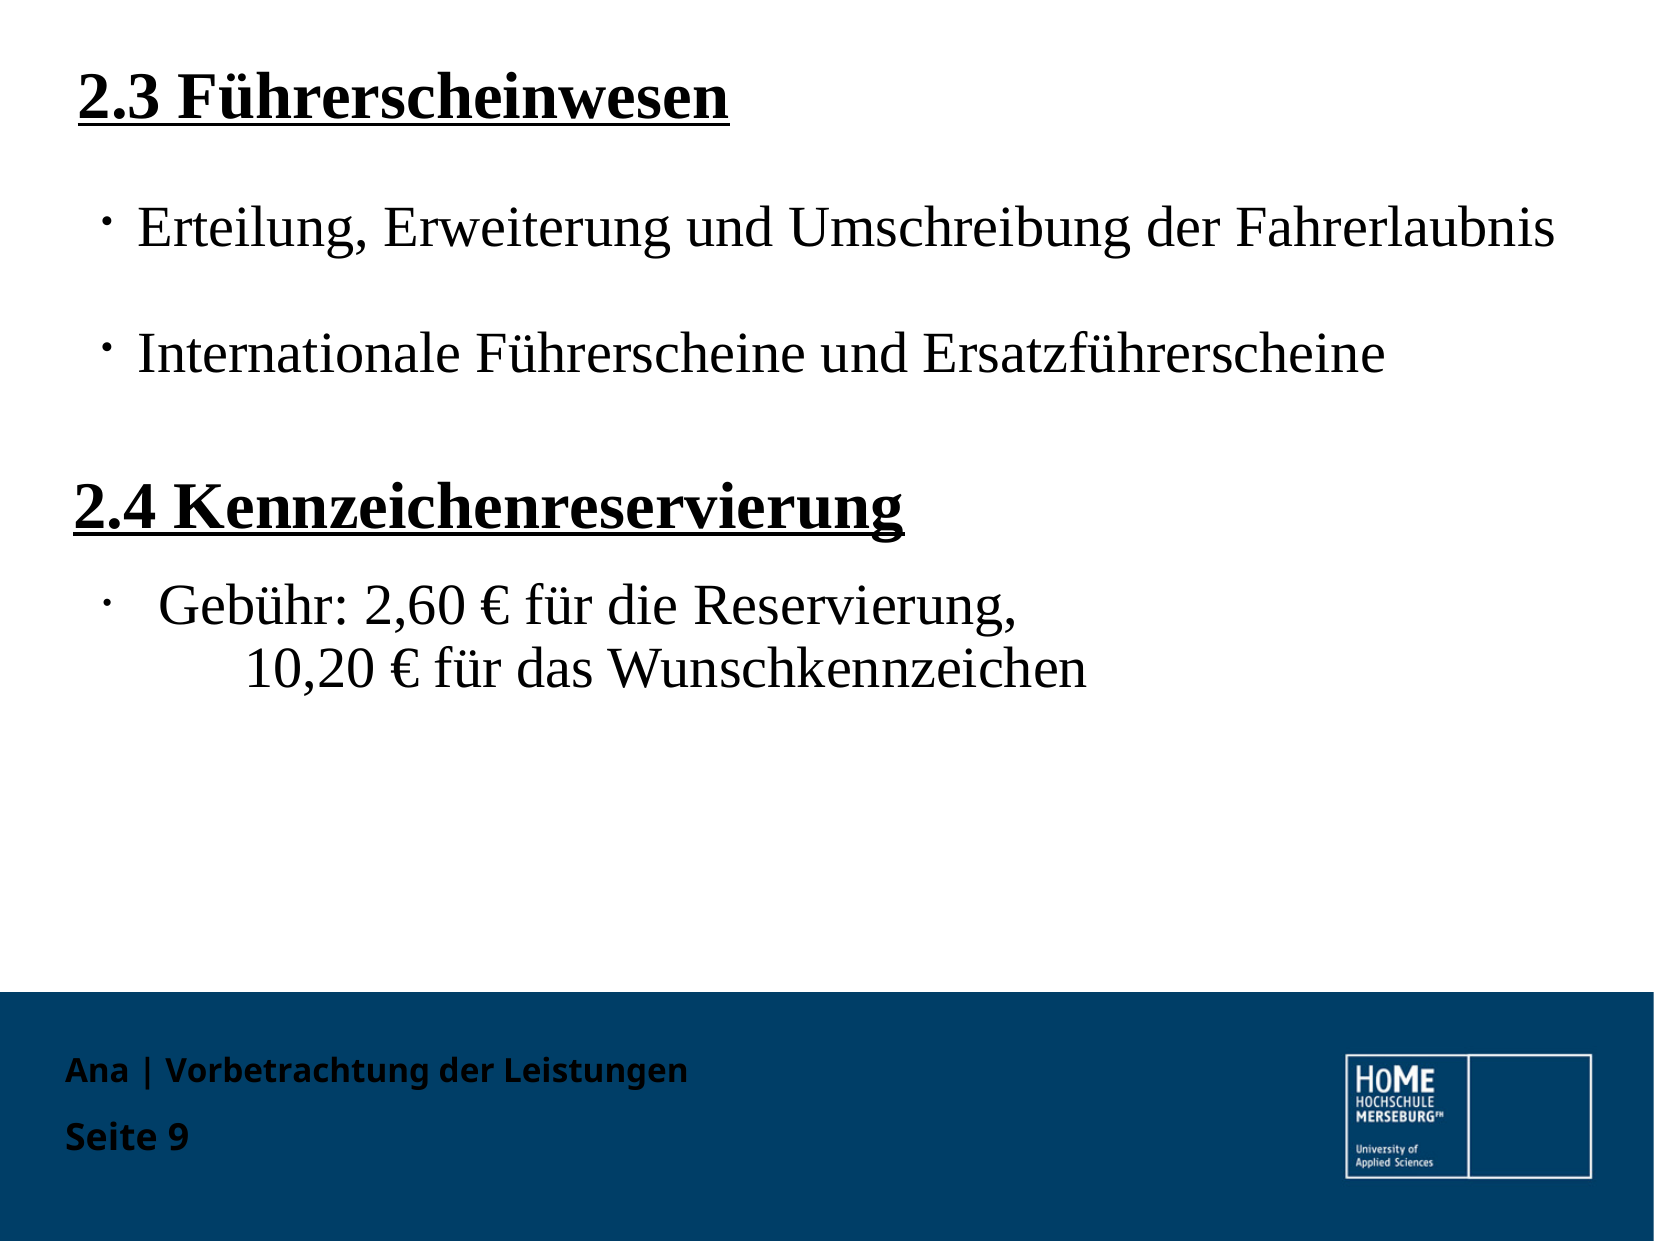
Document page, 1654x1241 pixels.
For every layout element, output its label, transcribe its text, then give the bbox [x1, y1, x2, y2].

subtitle Erteilung, Erweiterung und Umschreibung der Fahrerlaubnis Internationale Führerscheine und Ersatzführerscheine Gebühr: 2,60 € für die Reservierung, 10,20 € für das Wunschkennzeichen [87, 188, 1625, 990]
text_box 2.4 Kennzeichenreservierung [58, 461, 1578, 560]
title 2.3 Führerscheinwesen [63, 51, 1582, 151]
picture [0, 992, 1654, 1241]
